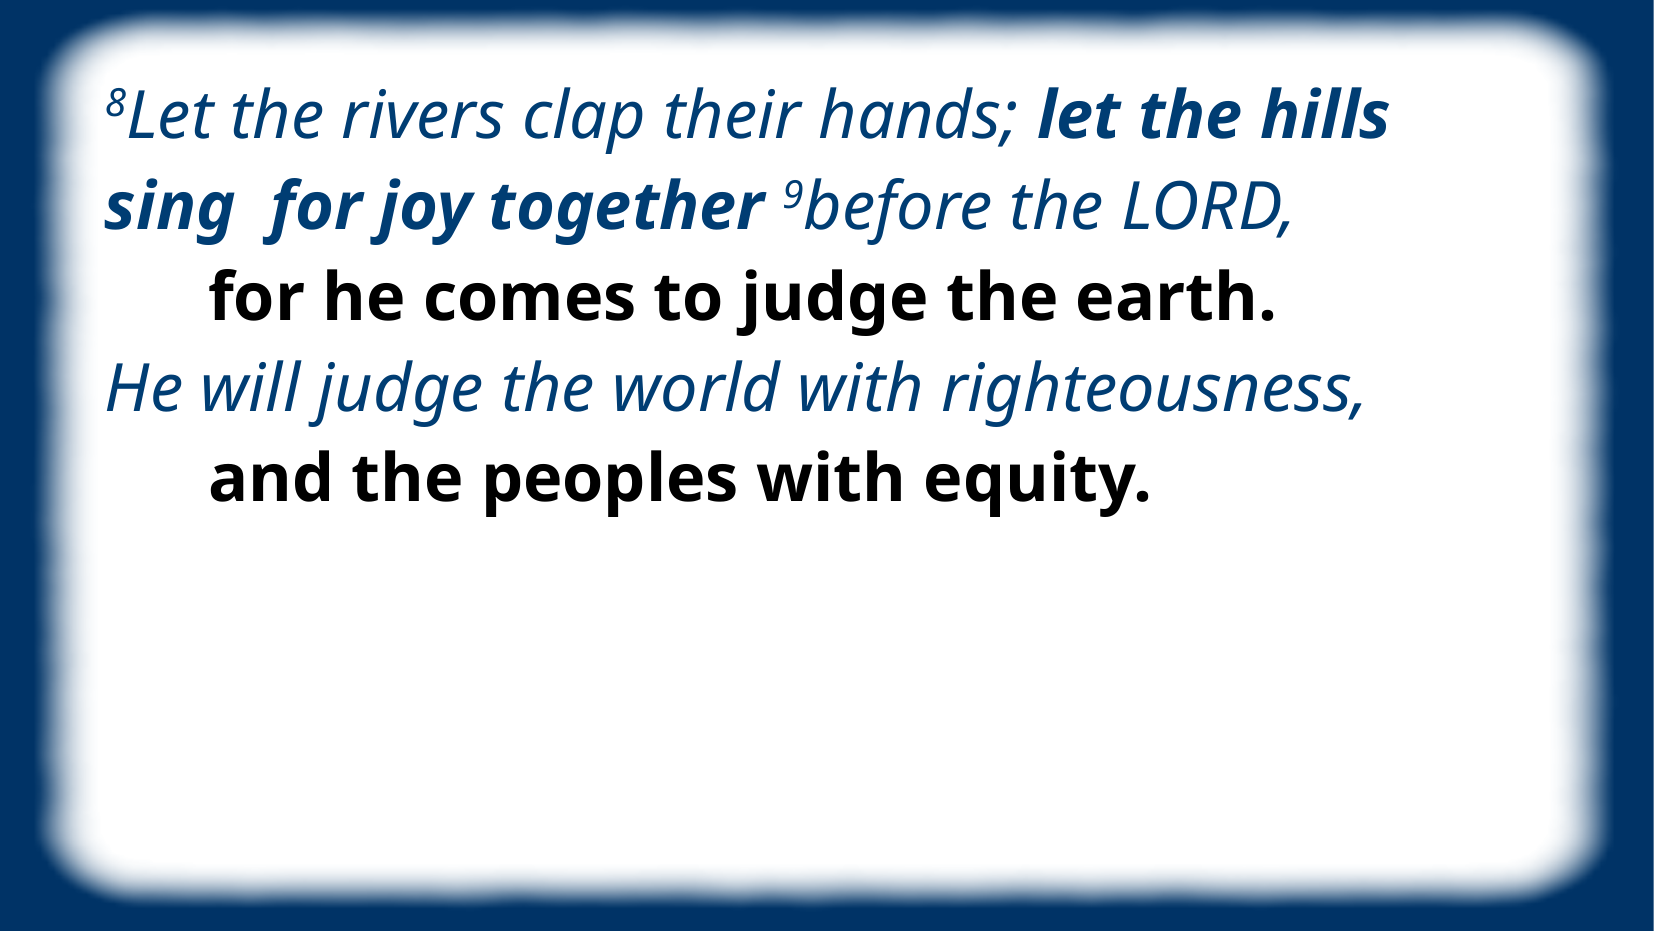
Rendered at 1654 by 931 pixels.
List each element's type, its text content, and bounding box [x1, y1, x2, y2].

text_box 8Let the rivers clap their hands; let the hills sing for joy together 9before the LORD, for he comes to judge the earth. He will judge the world with righteousness, and the peoples with equity. [90, 60, 1546, 519]
picture [0, 0, 1654, 931]
